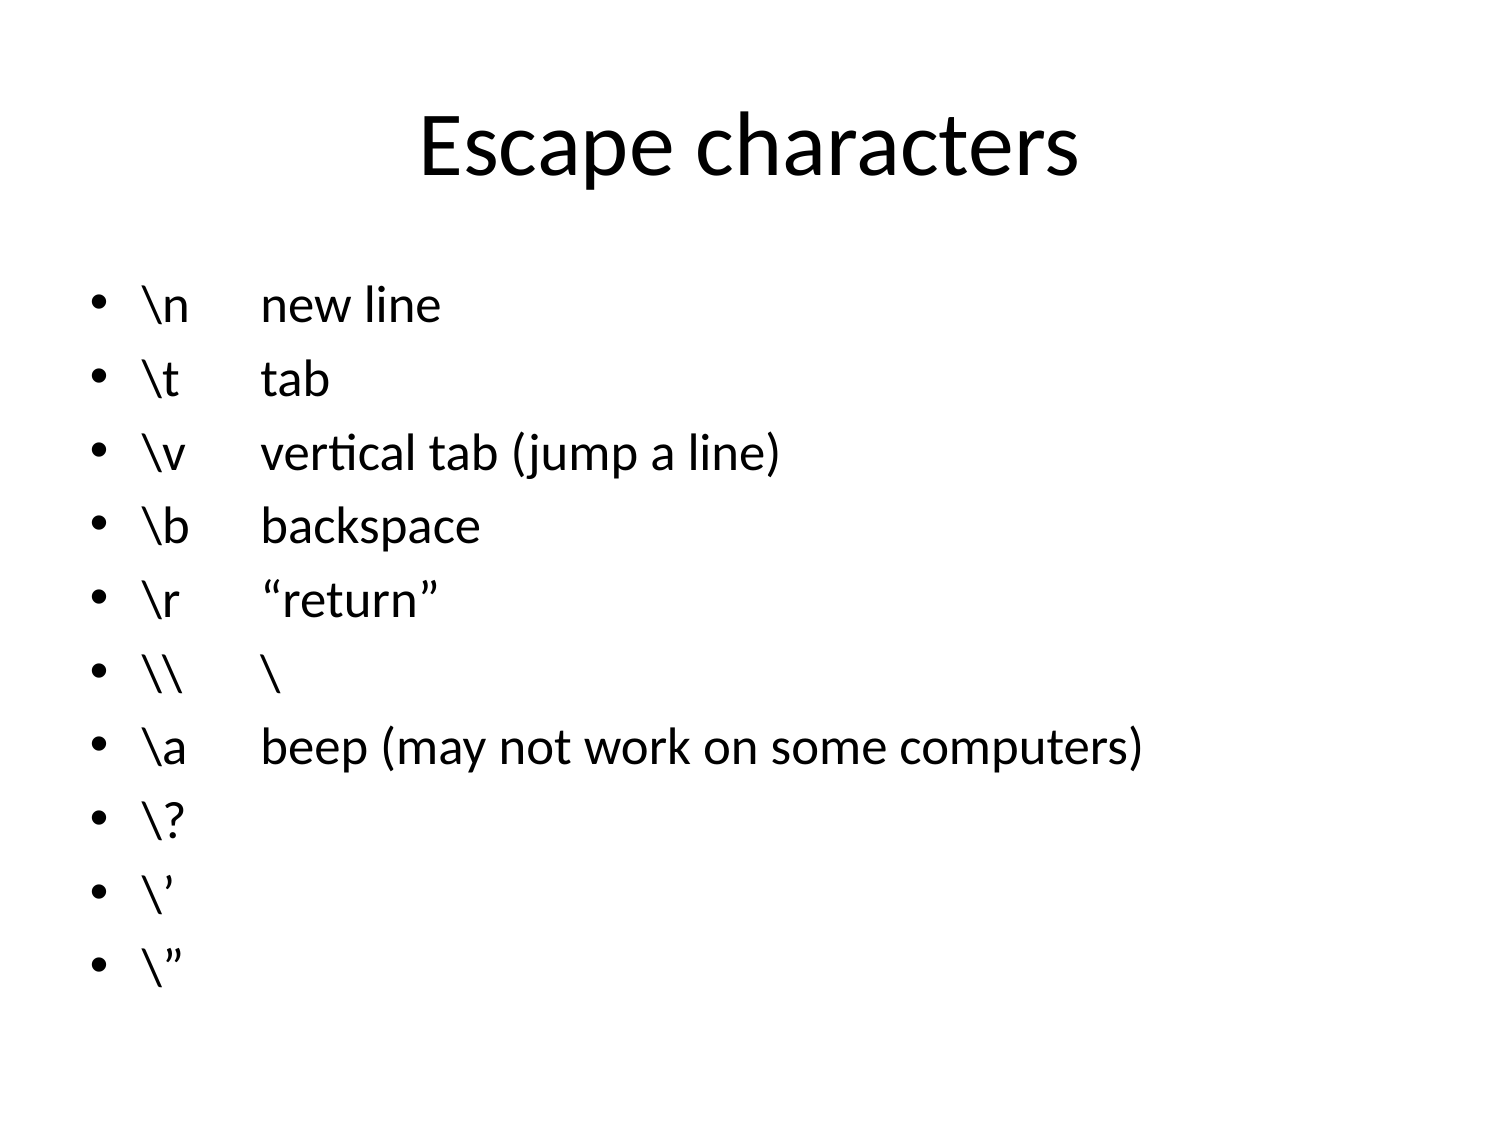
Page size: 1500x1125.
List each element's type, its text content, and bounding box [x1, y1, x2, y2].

title Escape characters [75, 45, 1425, 233]
list \n new line \t tab \v vertical tab (jump a line) \b backspace \r “return” \\ \ \a beep (may not work on some computers) \? \’ \” [75, 262, 1425, 1005]
